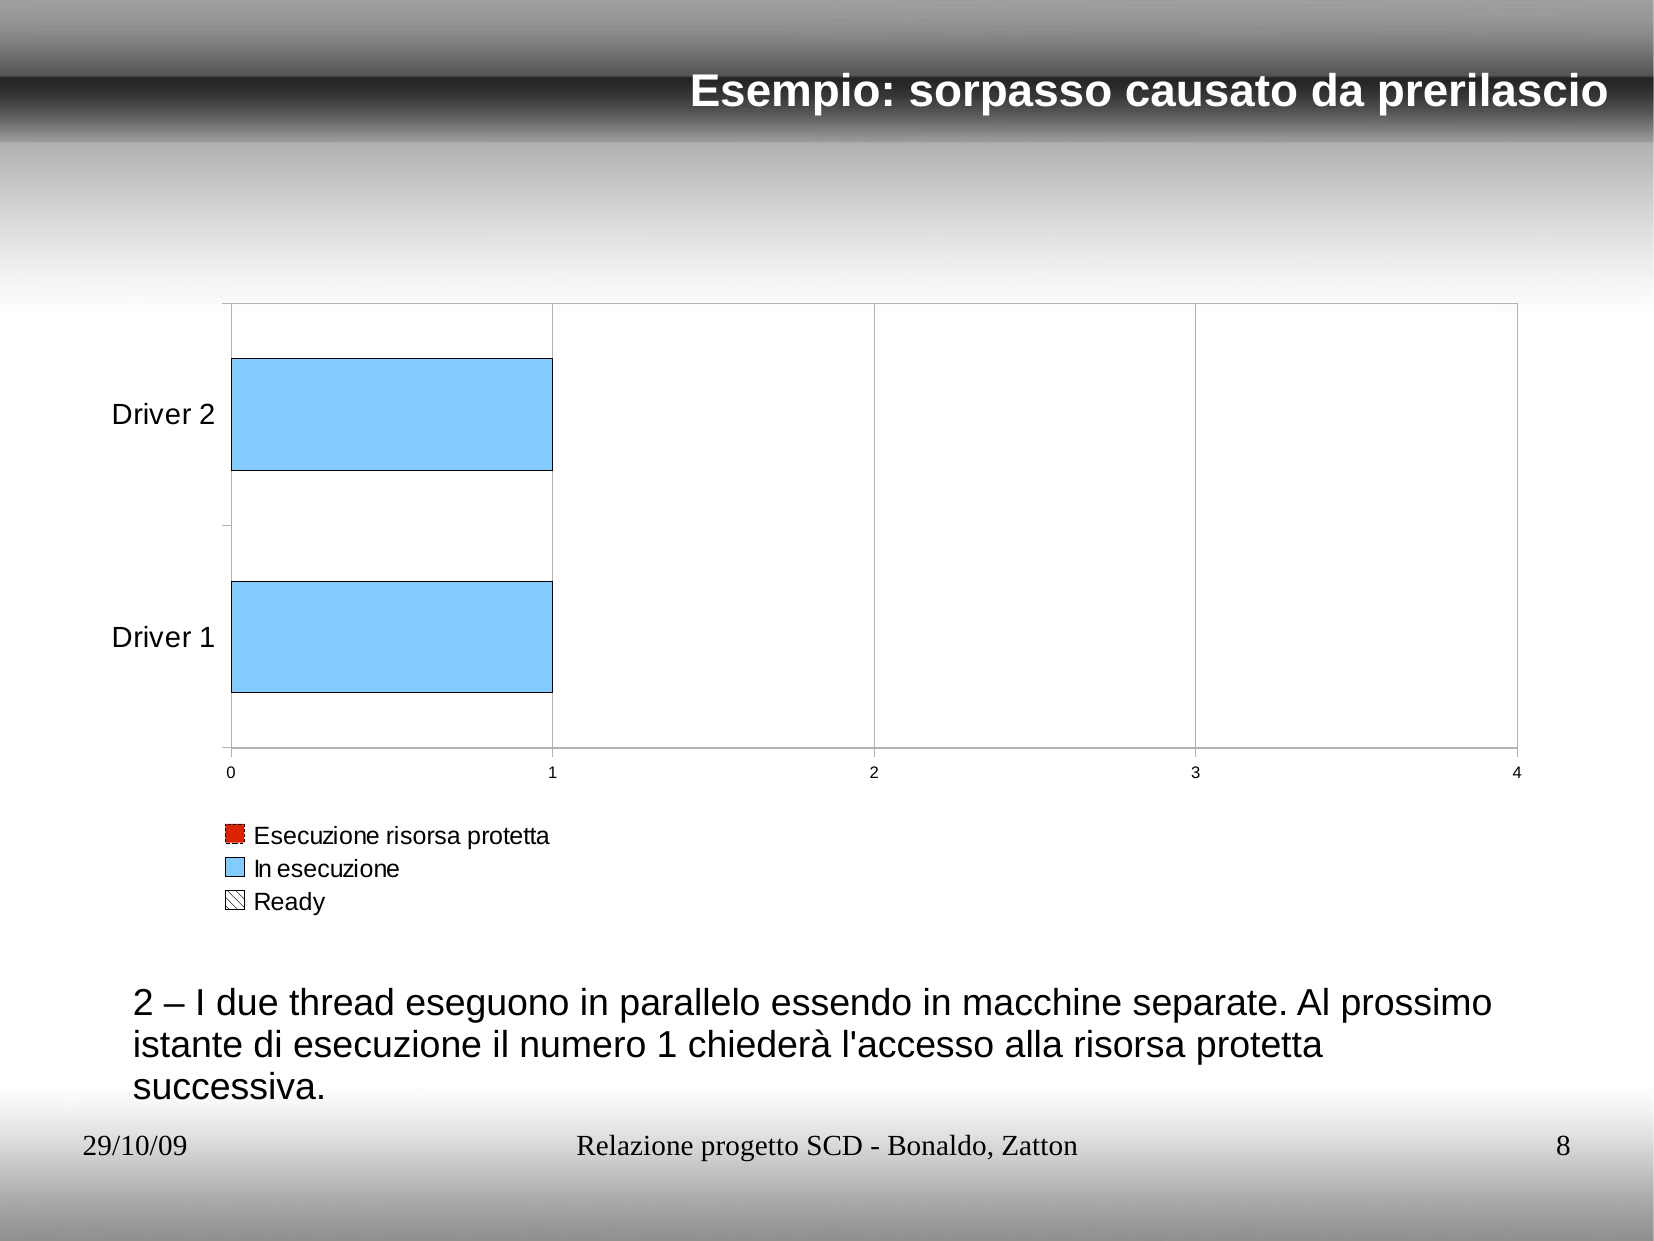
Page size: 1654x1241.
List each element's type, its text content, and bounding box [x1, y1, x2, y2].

text_box Esempio: sorpasso causato da prerilascio [649, 31, 1625, 119]
text_box 2 – I due thread eseguono in parallelo essendo in macchine separate. Al prossimo istante di esecuzione il numero 1 chiederà l'accesso alla risorsa protetta successiva. [118, 974, 1536, 1116]
picture [0, 0, 1654, 1241]
chart [82, 290, 1571, 944]
